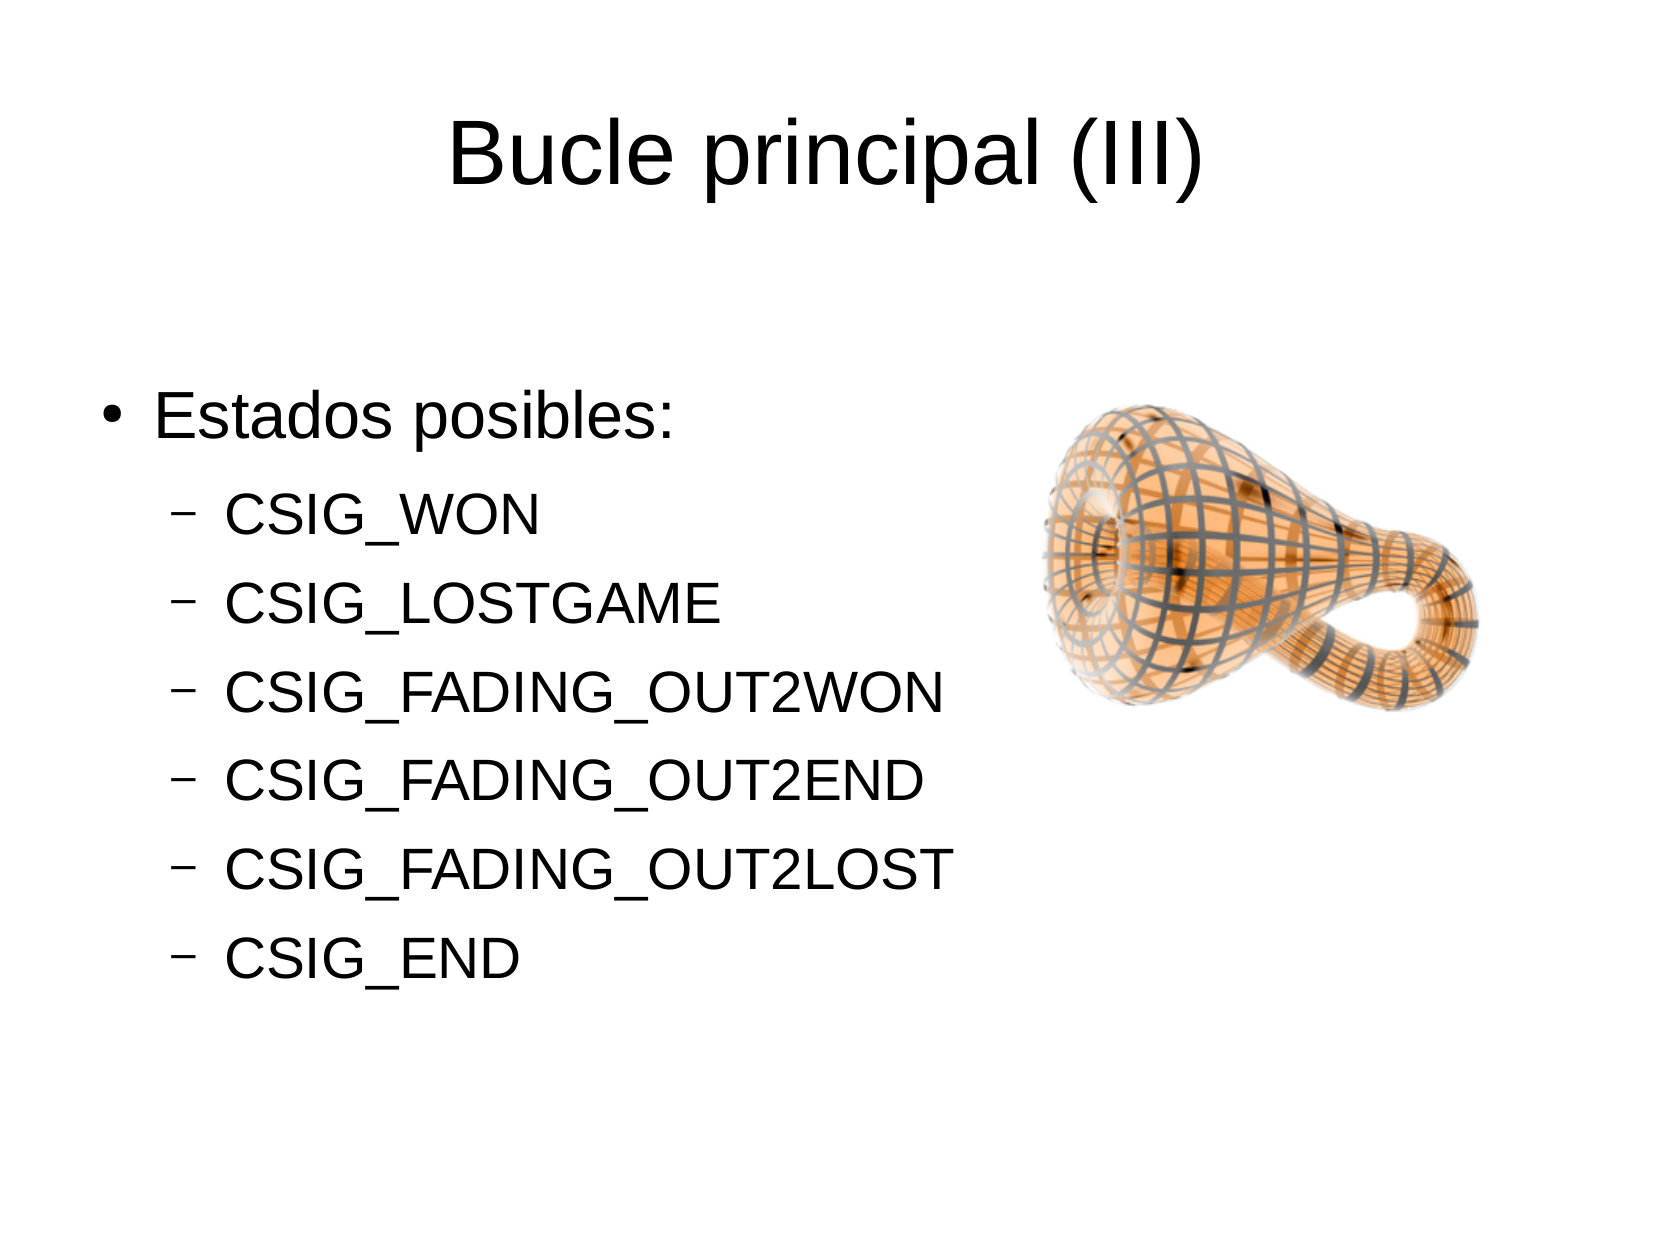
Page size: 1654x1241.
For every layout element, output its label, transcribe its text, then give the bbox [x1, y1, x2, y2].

title Bucle principal (III) [82, 49, 1571, 257]
picture [1003, 355, 1504, 756]
list Estados posibles: CSIG_WON CSIG_LOSTGAME CSIG_FADING_OUT2WON CSIG_FADING_OUT2END CSIG_FADING_OUT2LOST CSIG_END [82, 377, 1571, 1098]
